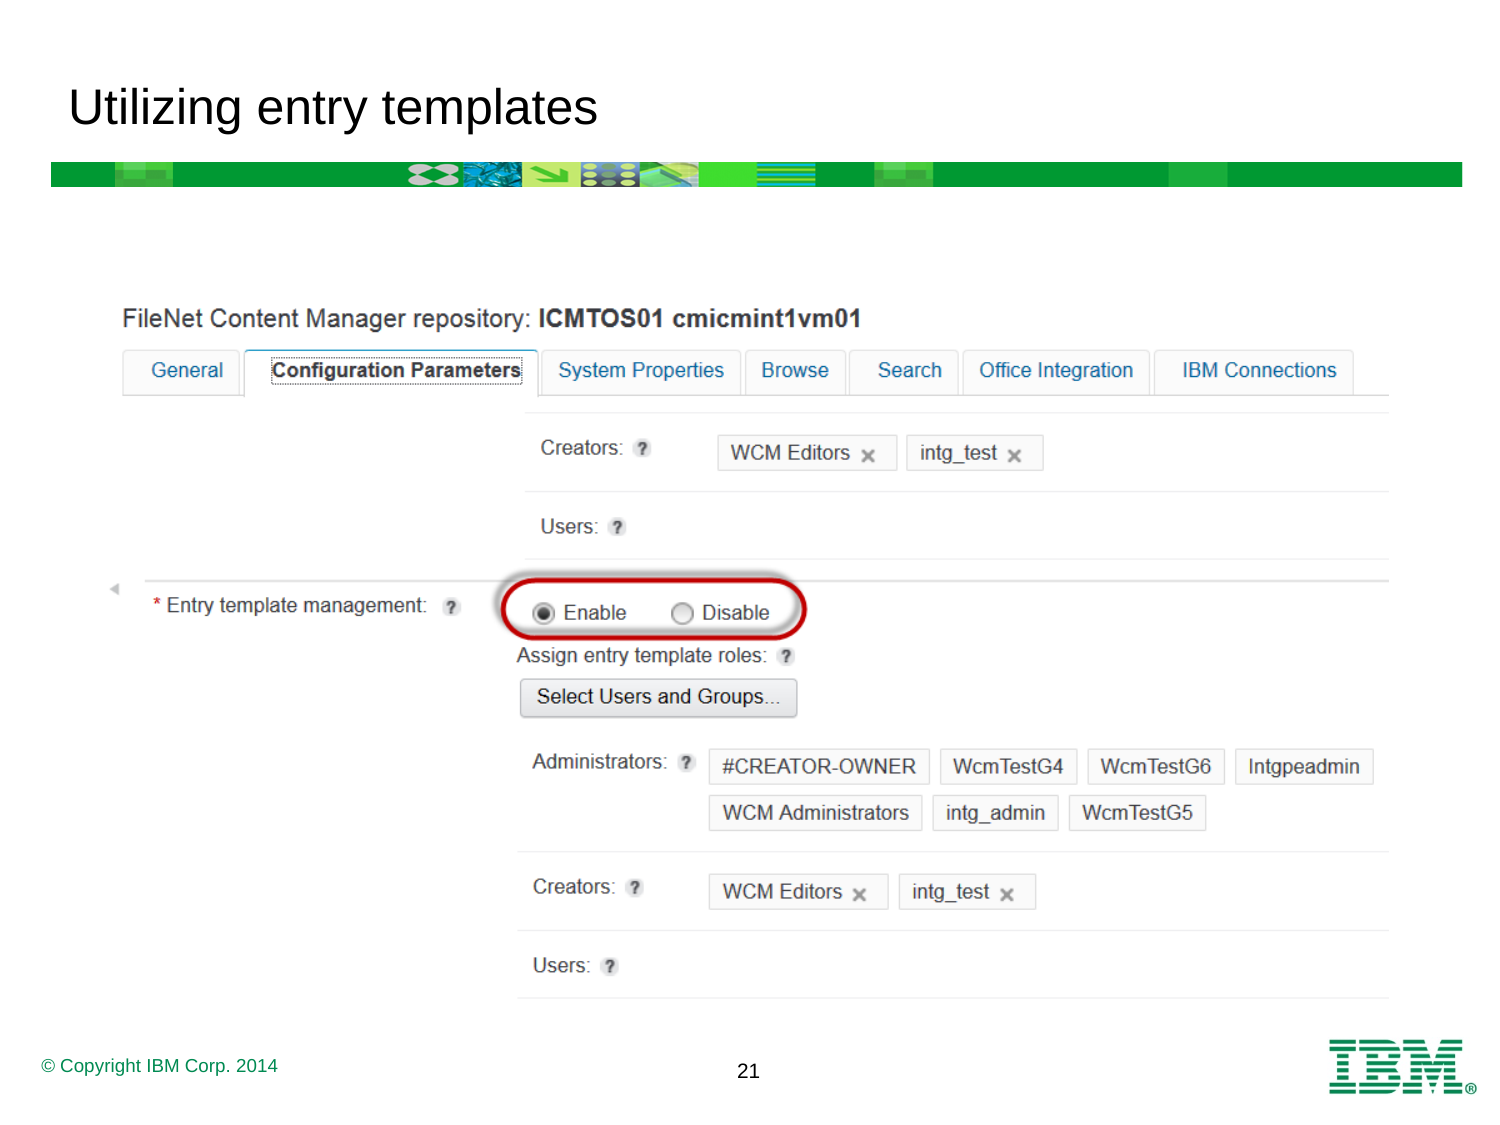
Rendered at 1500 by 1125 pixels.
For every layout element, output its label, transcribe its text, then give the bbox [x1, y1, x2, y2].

picture [105, 291, 1389, 1021]
title Utilizing entry templates [53, 69, 1239, 144]
picture [50, 161, 1463, 189]
picture [1327, 1037, 1479, 1096]
